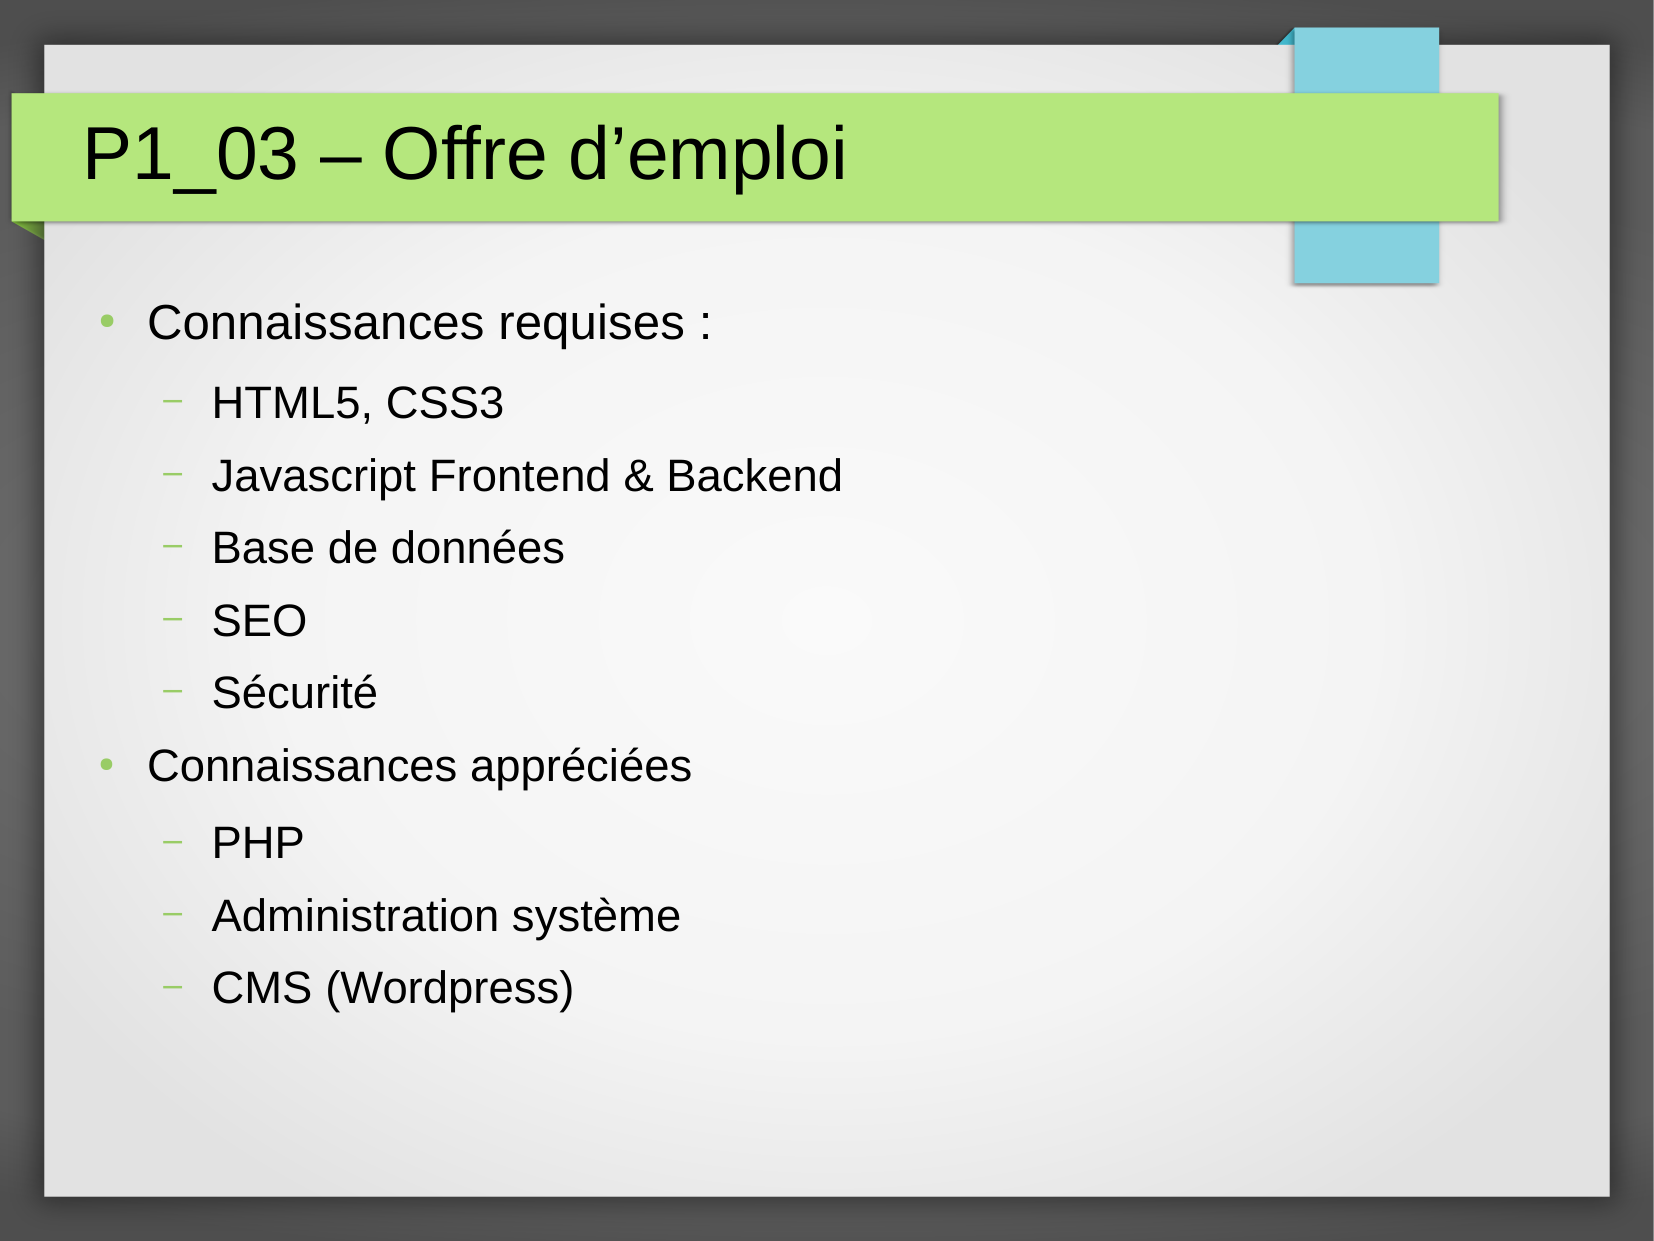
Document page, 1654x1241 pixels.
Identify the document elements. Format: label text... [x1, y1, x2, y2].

title P1_03 – Offre d’emploi [82, 94, 1264, 213]
picture [0, 0, 1654, 1241]
list Connaissances requises : HTML5, CSS3 Javascript Frontend & Backend Base de données SEO Sécurité Connaissances appréciées PHP Administration système CMS (Wordpress) [82, 295, 1571, 1015]
